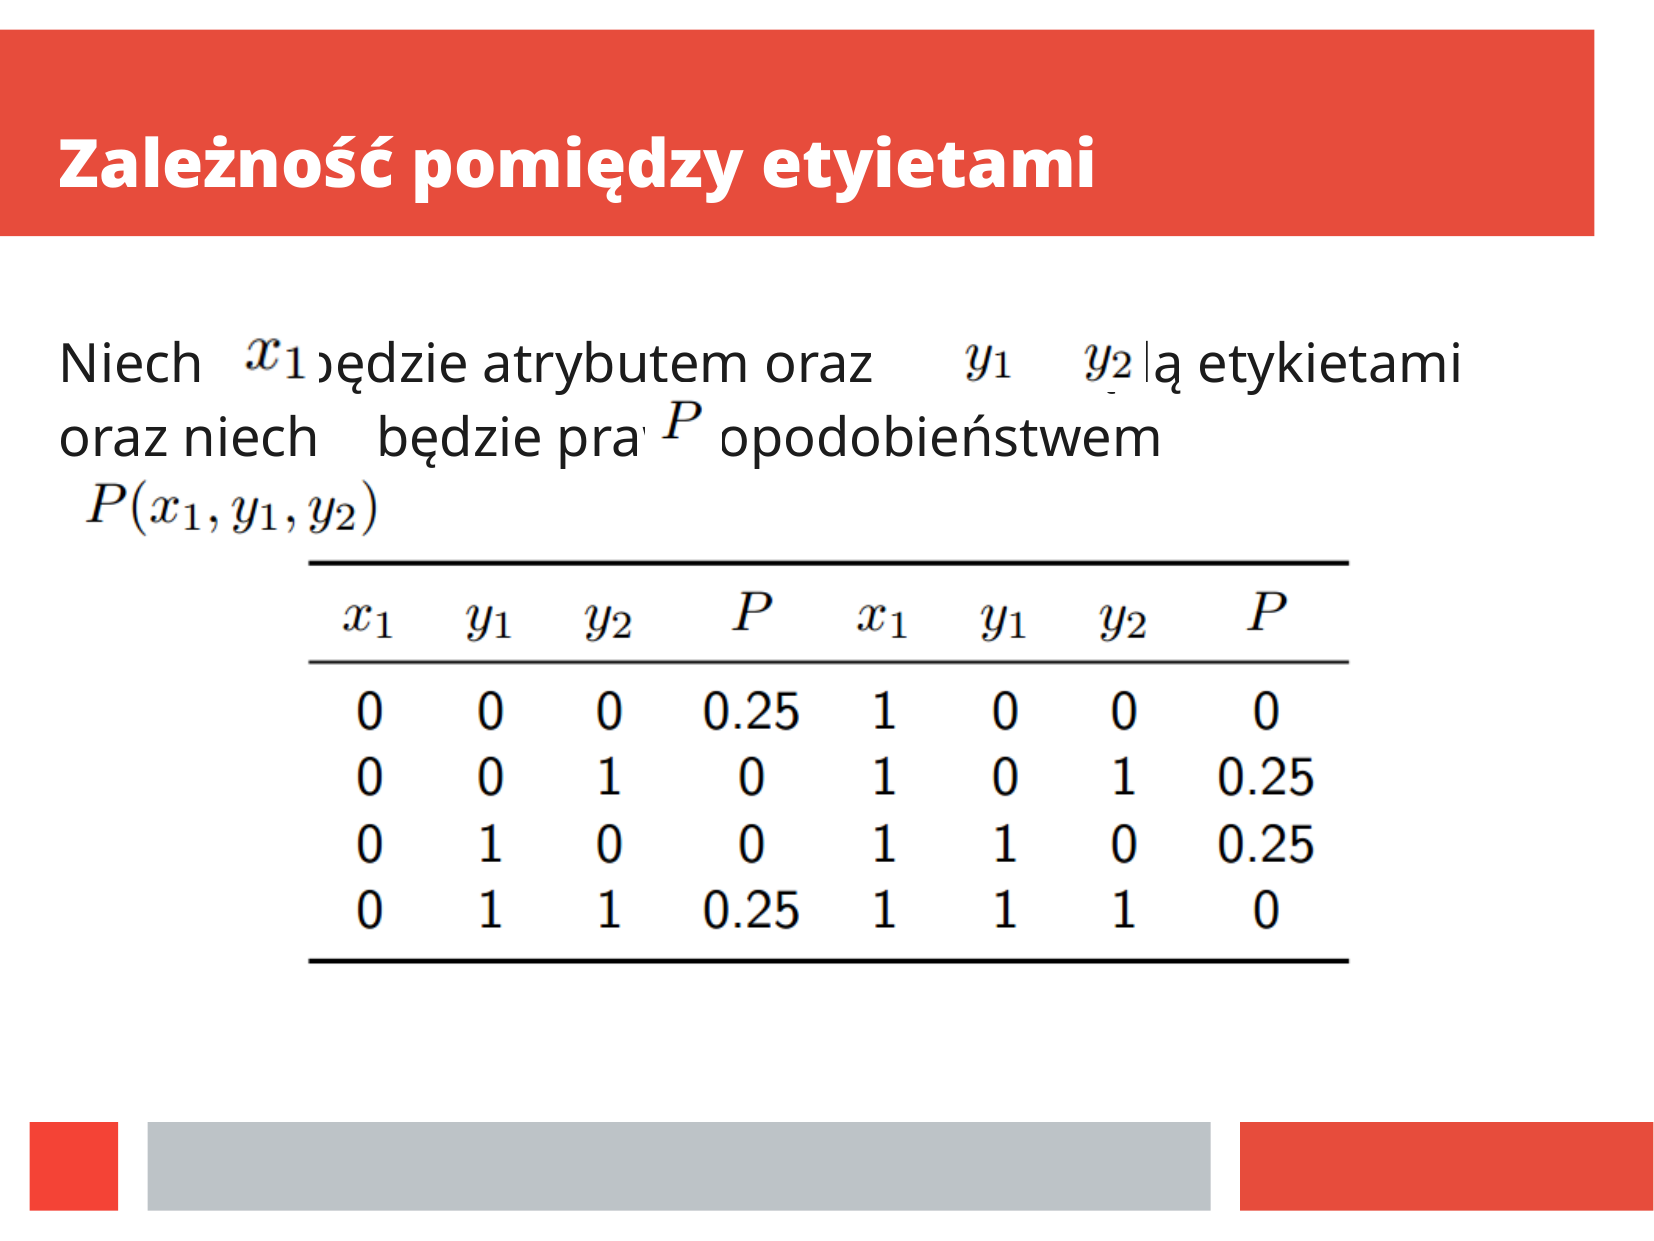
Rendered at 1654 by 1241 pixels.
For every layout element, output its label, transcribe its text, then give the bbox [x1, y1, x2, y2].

list Niech będzie atrybutem oraz będą etykietami oraz niech będzie prawdopodobieństwem [59, 324, 1565, 1093]
picture [77, 472, 1382, 981]
picture [645, 382, 722, 463]
picture [236, 318, 319, 390]
title Zależność pomiędzy etyietami [59, 59, 1595, 207]
picture [950, 324, 1146, 392]
